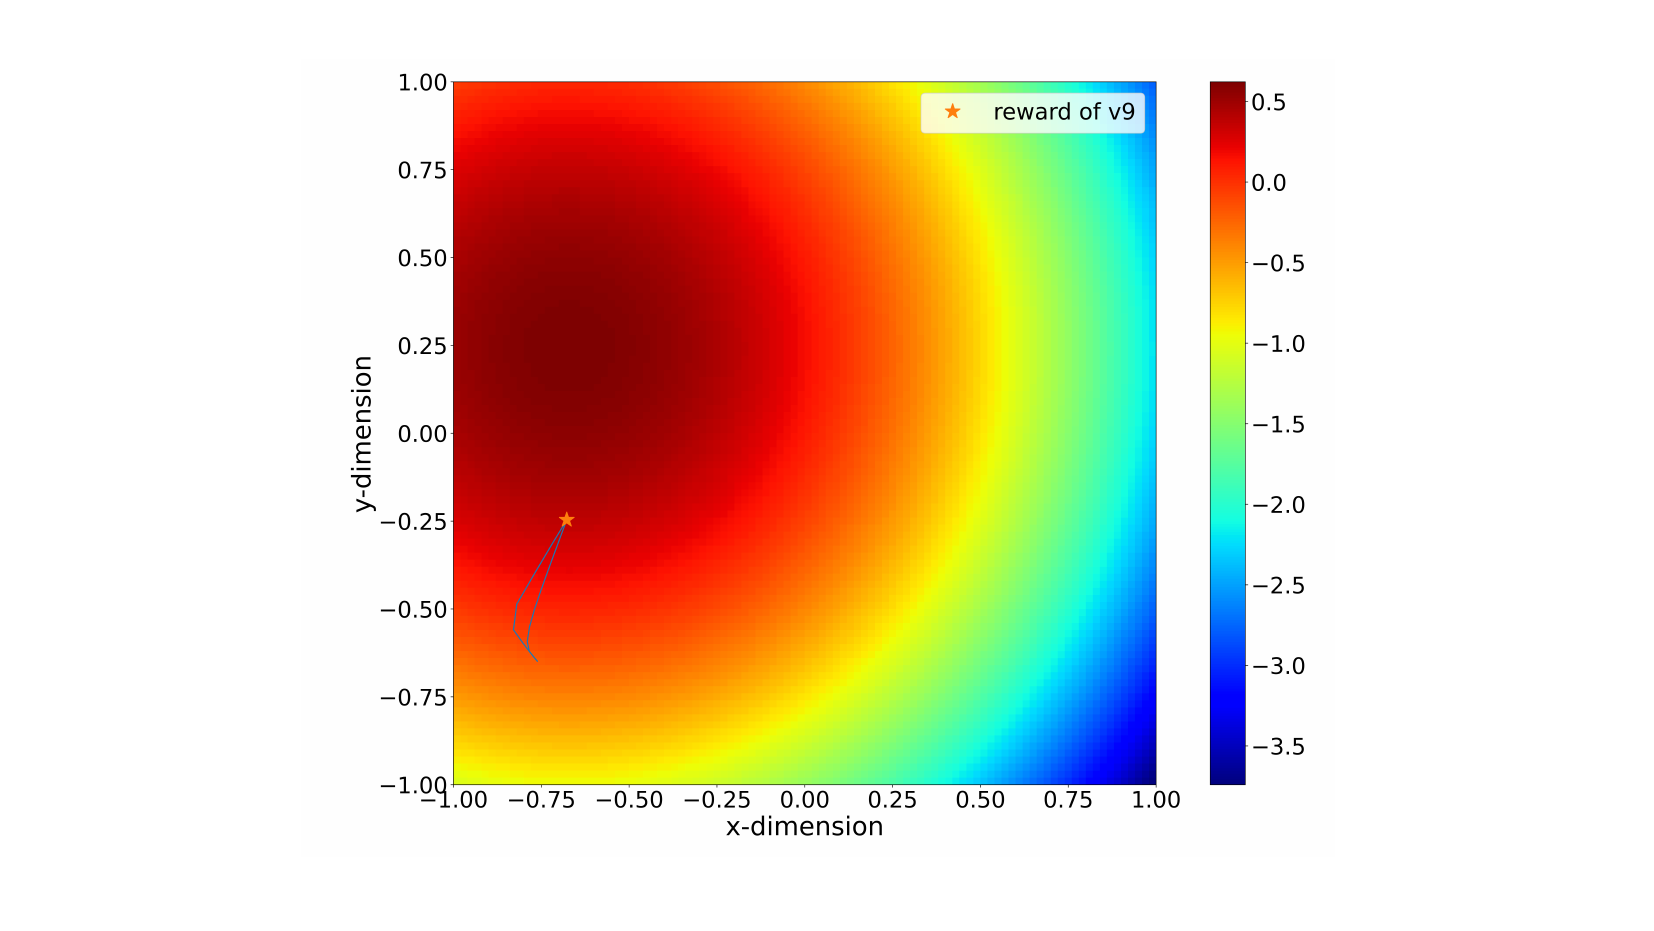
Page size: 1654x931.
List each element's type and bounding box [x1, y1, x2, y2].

picture [301, 59, 1335, 857]
